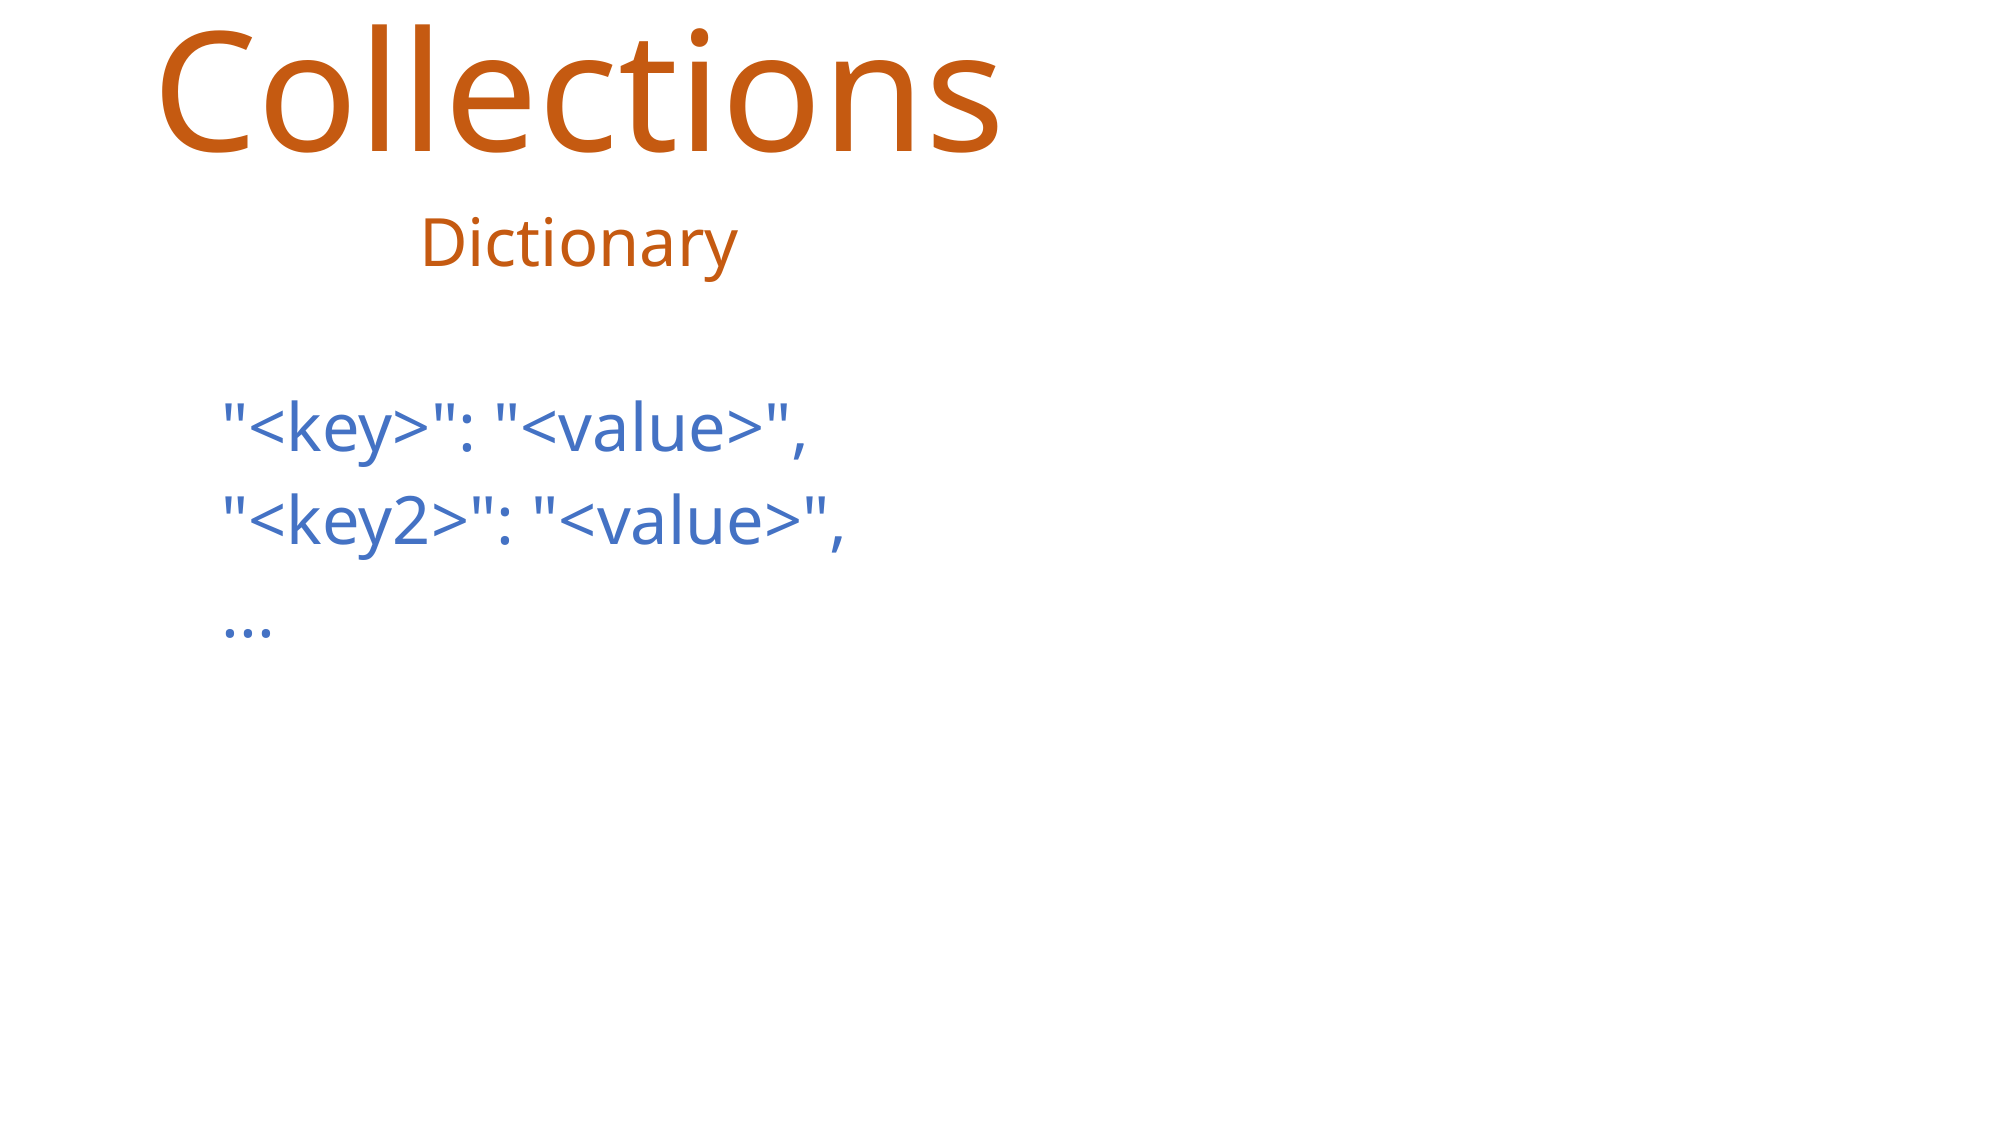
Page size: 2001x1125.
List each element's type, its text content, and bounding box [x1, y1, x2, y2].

list Collections Dictionary my_dict = { "<key>": "<value>", "<key2>": "<value>", ... } [137, 0, 1863, 1014]
